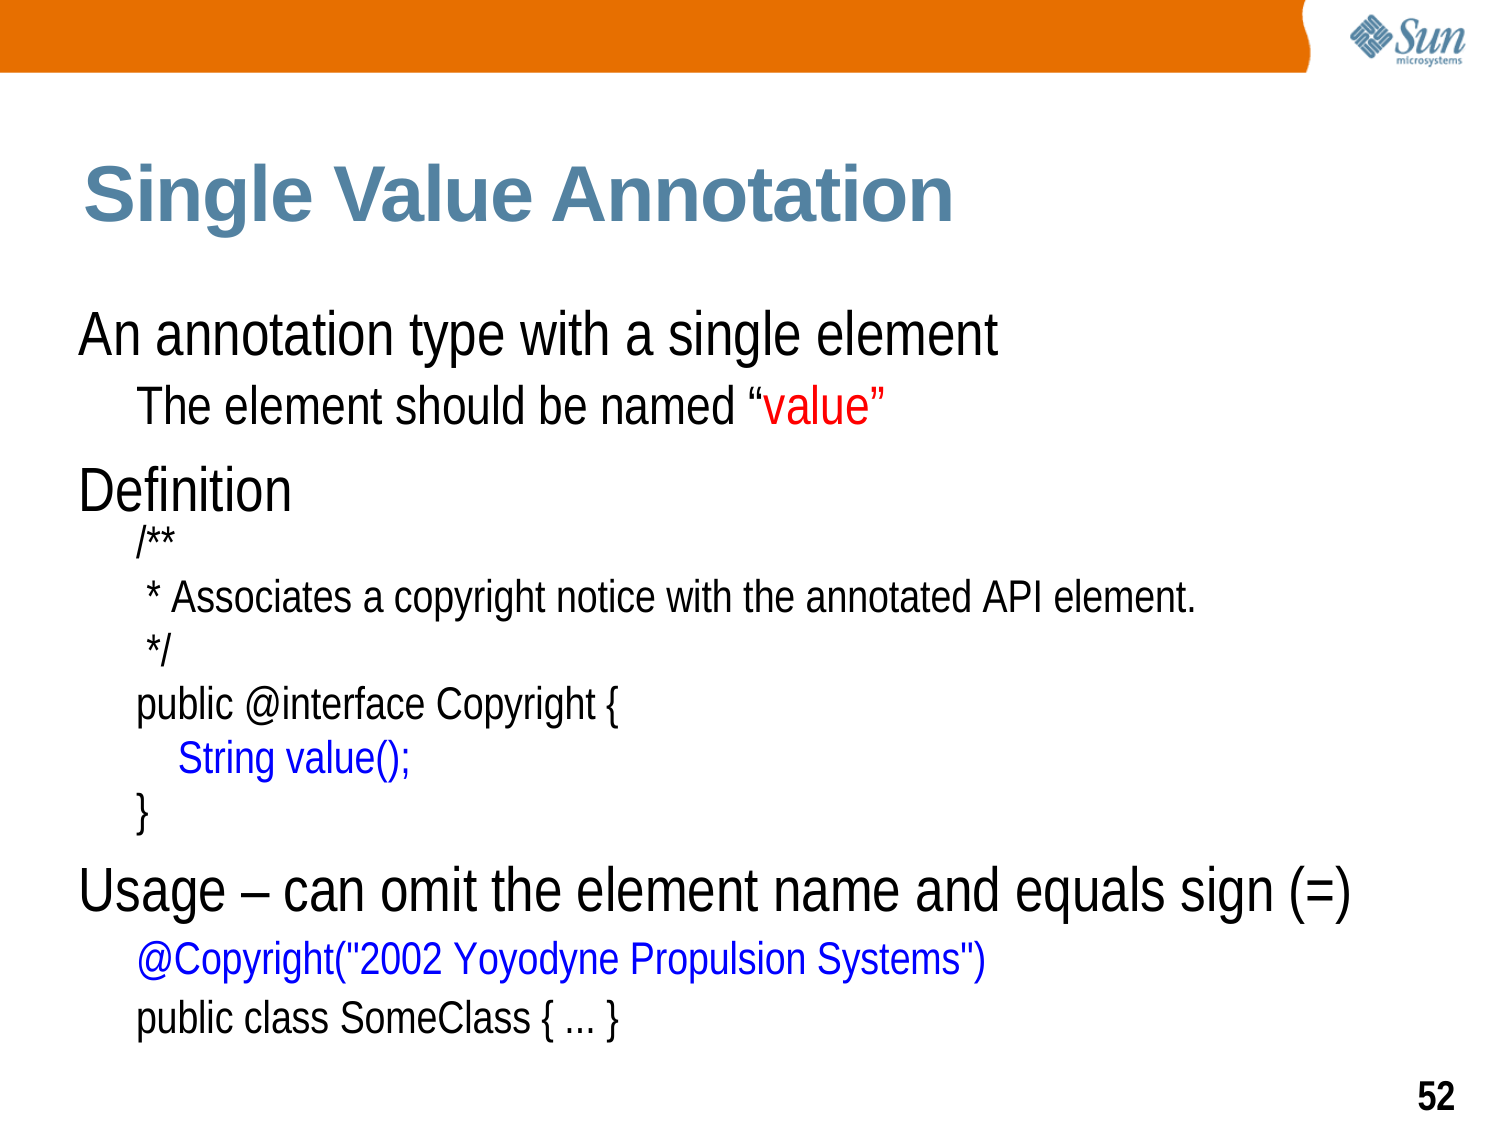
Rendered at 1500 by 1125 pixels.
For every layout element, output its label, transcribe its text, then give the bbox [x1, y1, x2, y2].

title Single Value Annotation [83, 157, 1446, 300]
picture [0, 0, 1500, 75]
list An annotation type with a single element The element should be named “value” Definition /** * Associates a copyright notice with the annotated API element. */ public @interface Copyright { String value(); } Usage – can omit the element name and equals sign (=) @Copyright("2002 Yoyodyne Propulsion Systems") public class SomeClass { ... } [59, 306, 1447, 1125]
